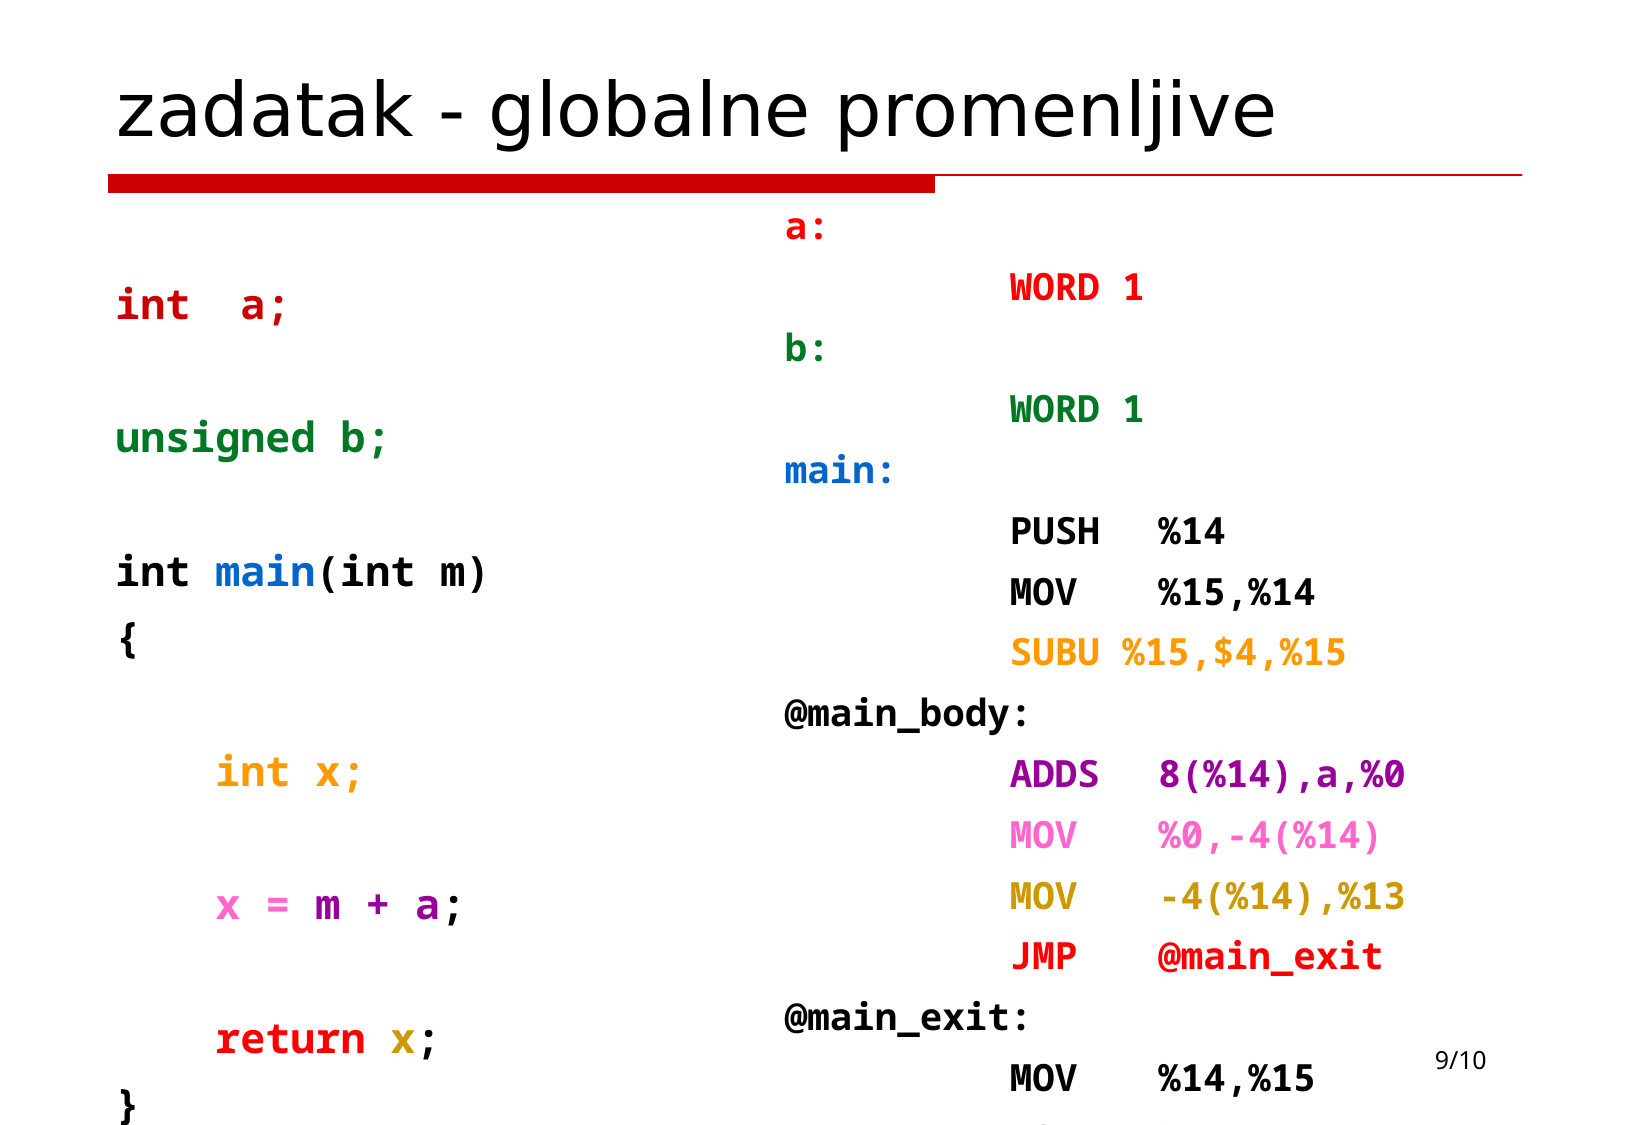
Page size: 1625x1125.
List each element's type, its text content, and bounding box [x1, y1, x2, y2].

list a: WORD 1 b: WORD 1 main: PUSH %14 MOV %15,%14 SUBU %15,$4,%15 @main_body: ADDS 8(%14),a,%0 MOV %0,-4(%14) MOV -4(%14),%13 JMP @main_exit @main_exit: MOV %14,%15 POP %14 RET [784, 200, 1567, 1123]
title zadatak - globalne promenljive [101, 49, 1523, 162]
list int a; unsigned b; int main(int m) { int x; x = m + a; return x; } [100, 200, 647, 1110]
